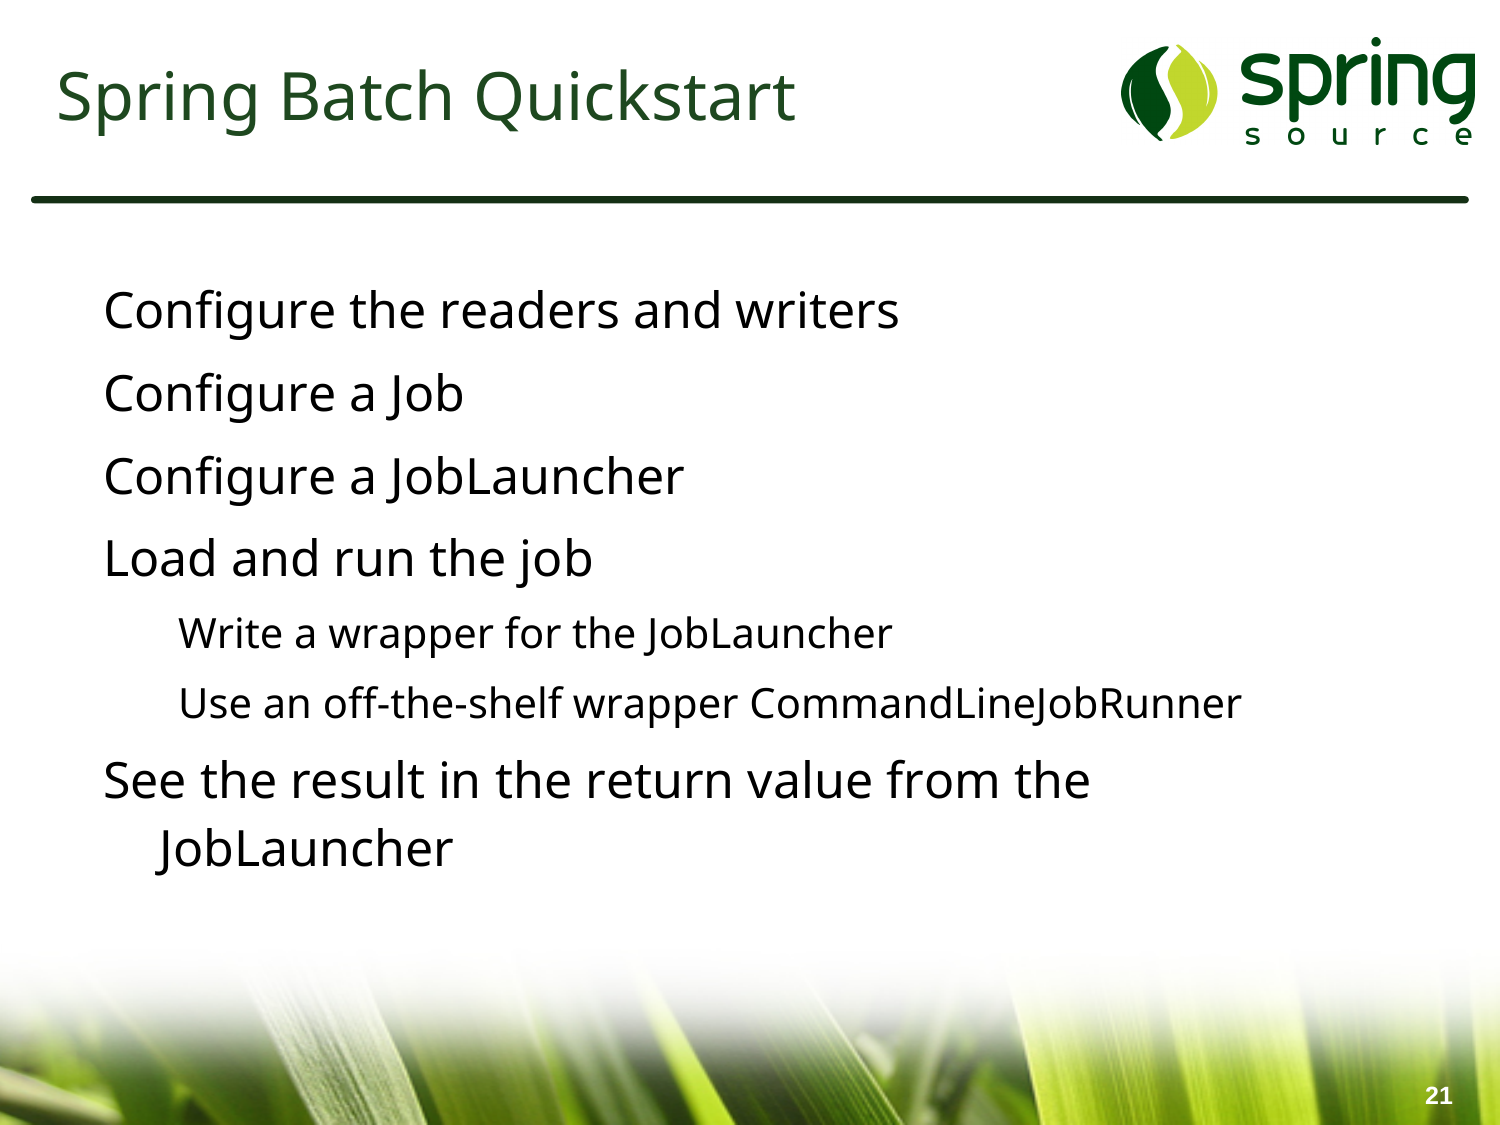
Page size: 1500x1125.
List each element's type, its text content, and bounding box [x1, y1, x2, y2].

picture [1121, 37, 1475, 145]
picture [0, 944, 1500, 1125]
title Spring Batch Quickstart [56, 6, 1089, 183]
list Configure the readers and writers Configure a Job Configure a JobLauncher Load and run the job Write a wrapper for the JobLauncher Use an off-the-shelf wrapper CommandLineJobRunner See the result in the return value from the JobLauncher [103, 275, 1394, 923]
